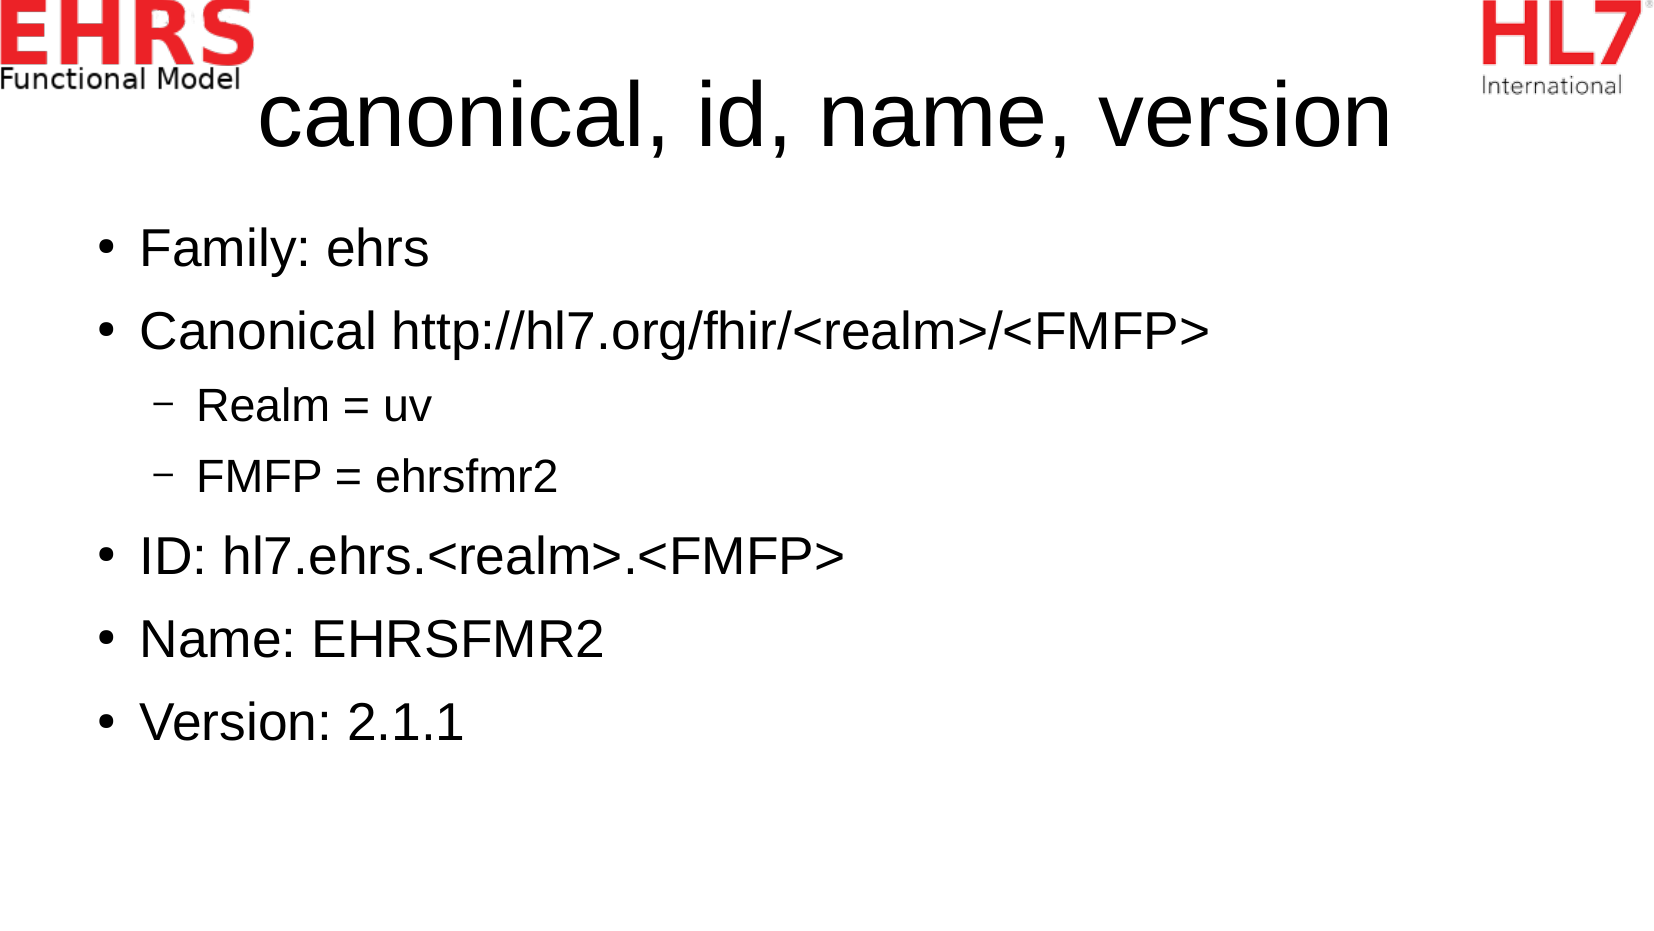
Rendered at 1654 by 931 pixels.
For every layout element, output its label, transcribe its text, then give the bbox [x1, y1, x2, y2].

title canonical, id, name, version [82, 37, 1571, 193]
picture [1482, 0, 1654, 95]
list Family: ehrs Canonical http://hl7.org/fhir/<realm>/<FMFP> Realm = uv FMFP = ehrsfmr2 ID: hl7.ehrs.<realm>.<FMFP> Name: EHRSFMR2 Version: 2.1.1 [82, 217, 1571, 758]
picture [0, 0, 255, 95]
